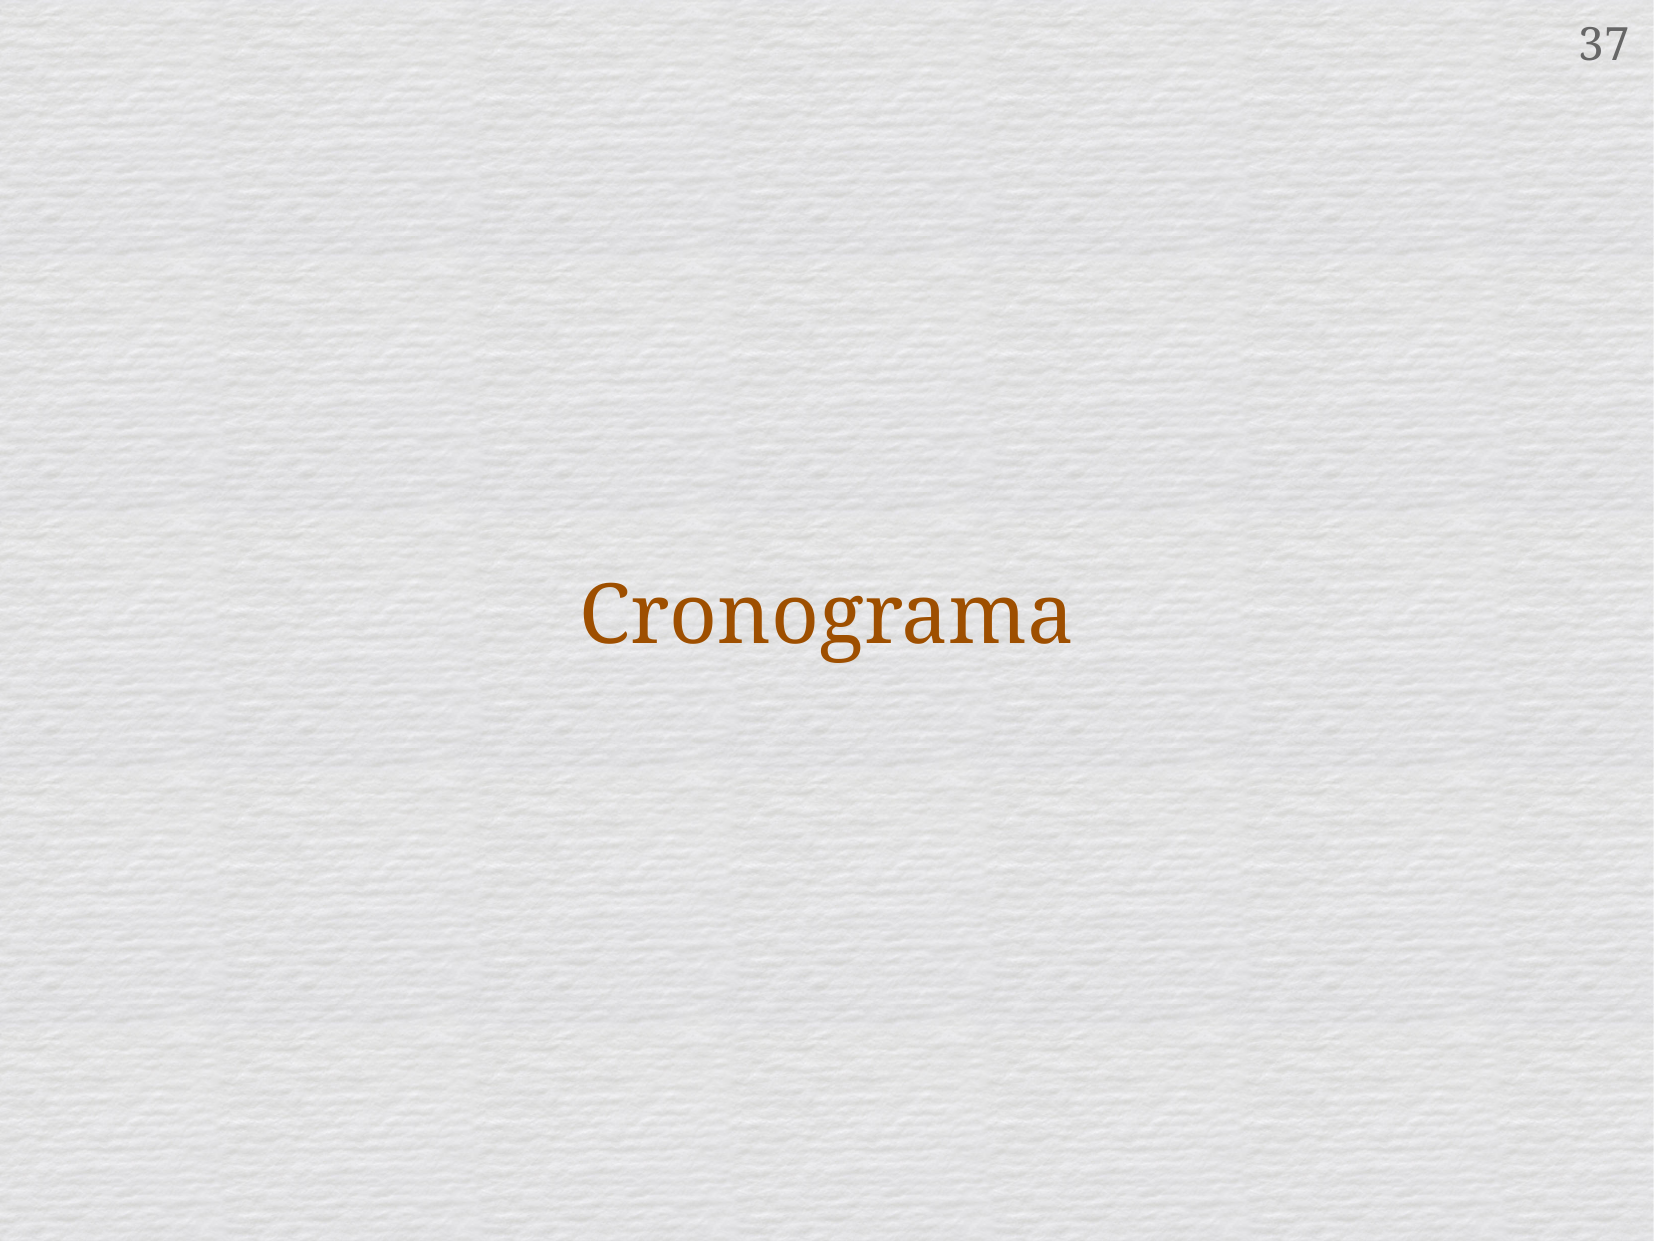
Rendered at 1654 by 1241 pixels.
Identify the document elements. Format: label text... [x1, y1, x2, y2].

picture [0, 0, 1654, 1241]
title Cronograma [59, 29, 1595, 1196]
